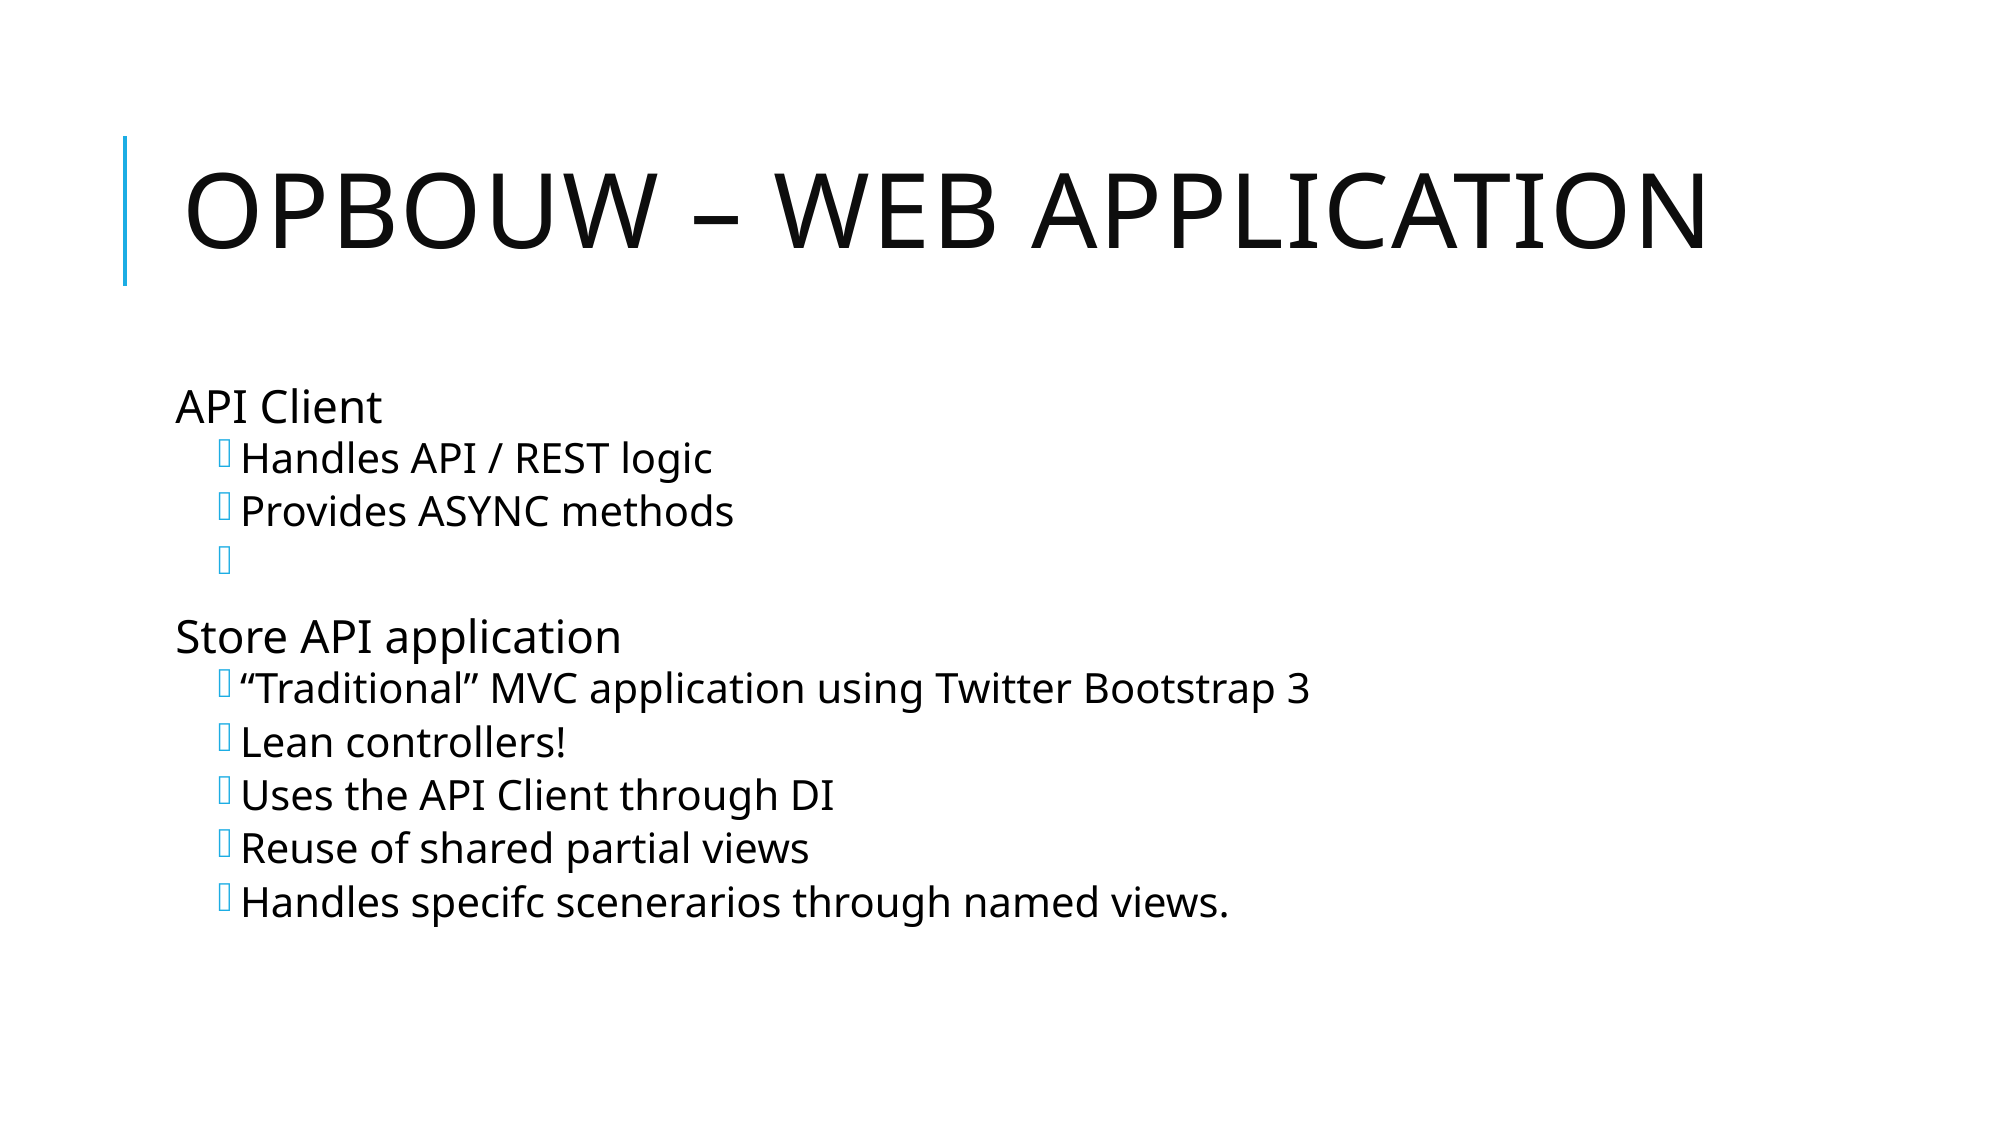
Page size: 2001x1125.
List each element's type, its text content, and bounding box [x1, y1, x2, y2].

list API Client Handles API / REST logic Provides ASYNC methods Store API application “Traditional” MVC application using Twitter Bootstrap 3 Lean controllers! Uses the API Client through DI Reuse of shared partial views Handles specifc scenerarios through named views. [168, 376, 1763, 1037]
title Opbouw – web application [168, 96, 1763, 343]
